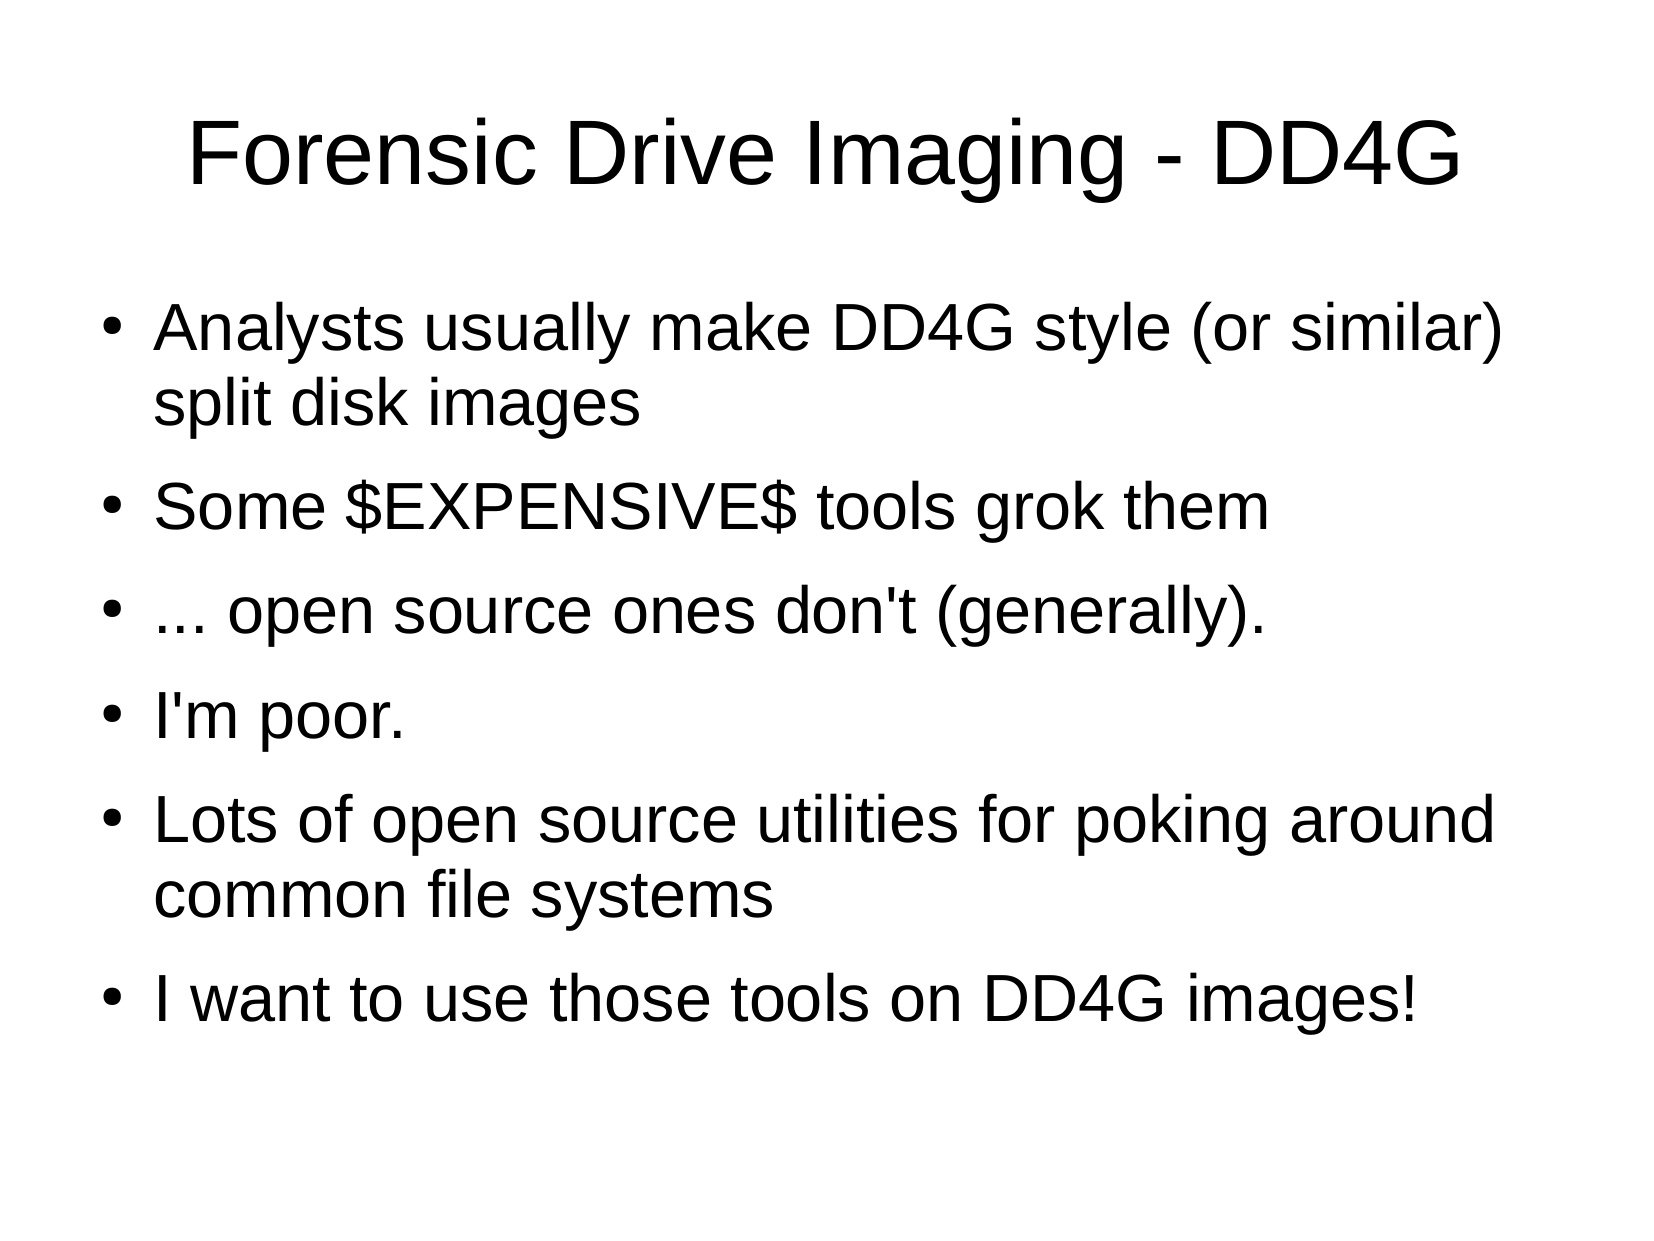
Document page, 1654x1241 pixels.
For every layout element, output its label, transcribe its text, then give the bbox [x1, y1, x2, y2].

list Analysts usually make DD4G style (or similar) split disk images Some $EXPENSIVE$ tools grok them ... open source ones don't (generally). I'm poor. Lots of open source utilities for poking around common file systems I want to use those tools on DD4G images! [82, 290, 1571, 1094]
title Forensic Drive Imaging - DD4G [82, 56, 1571, 250]
